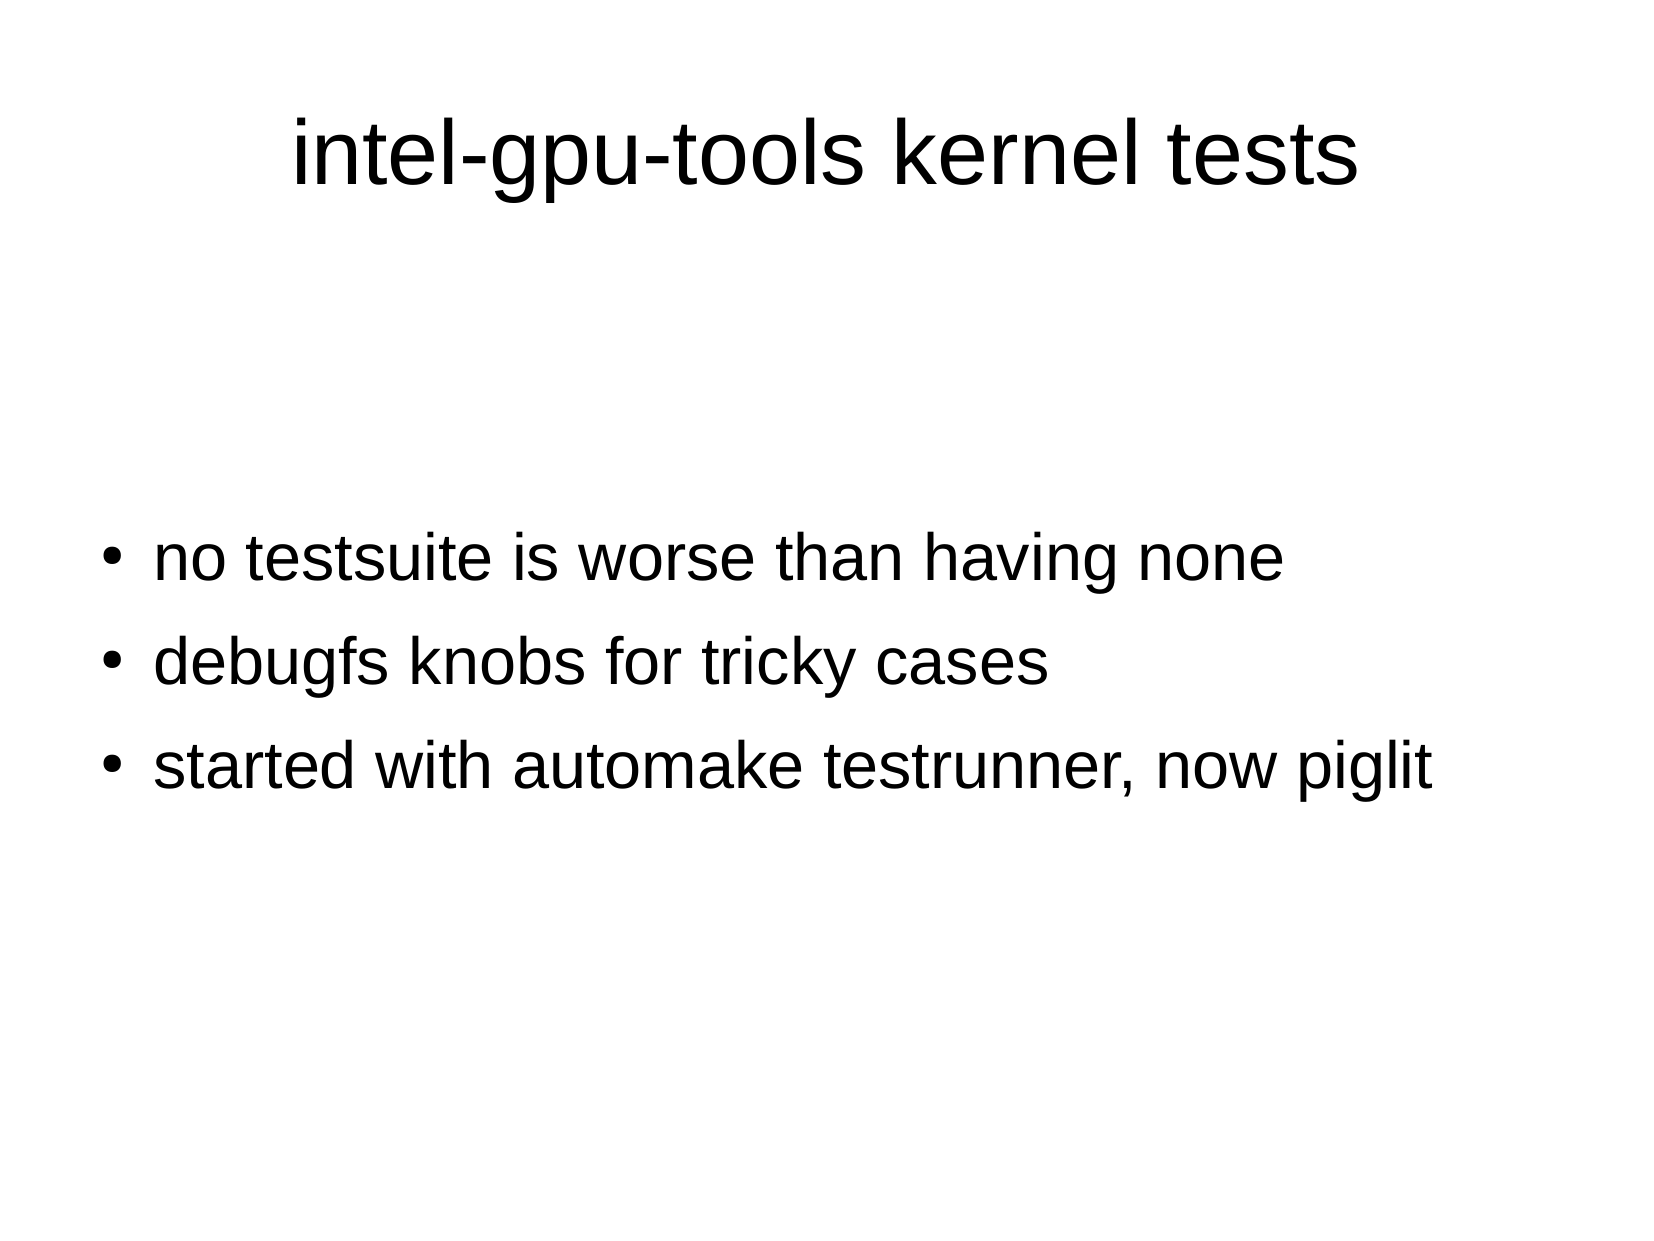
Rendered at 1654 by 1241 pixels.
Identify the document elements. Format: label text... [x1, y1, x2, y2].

list no testsuite is worse than having none debugfs knobs for tricky cases started with automake testrunner, now piglit [82, 519, 1571, 1109]
title intel-gpu-tools kernel tests [82, 49, 1571, 257]
